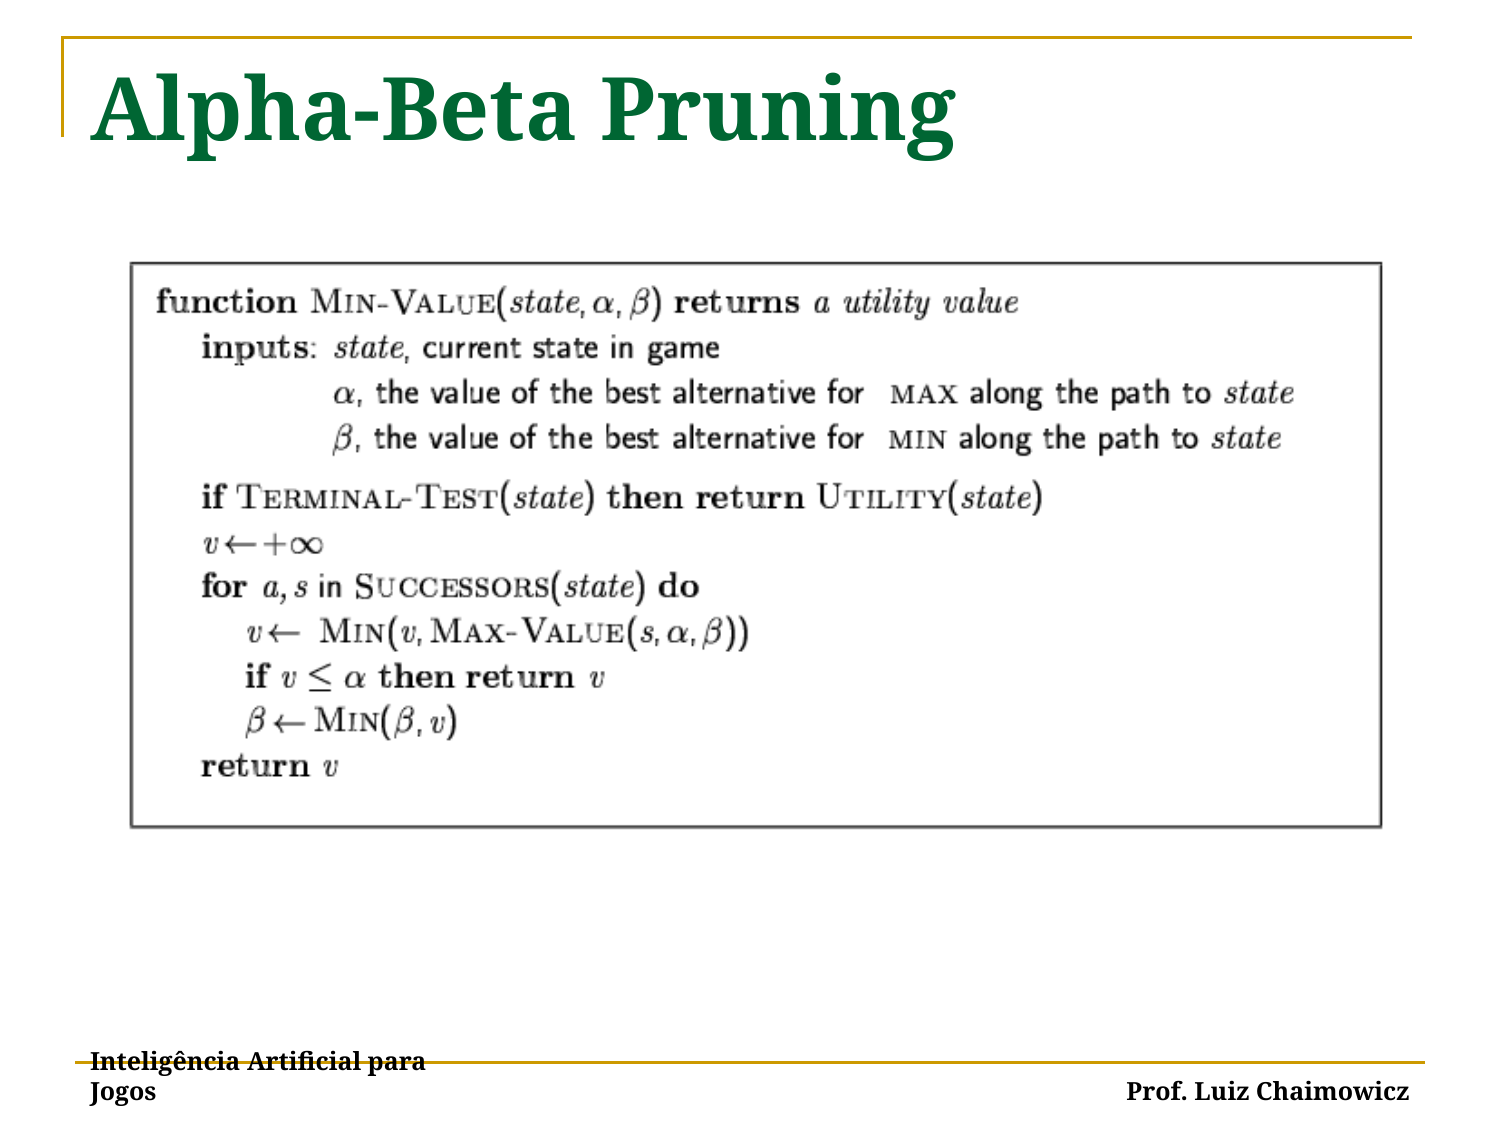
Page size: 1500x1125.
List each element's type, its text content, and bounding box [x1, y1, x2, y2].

picture [112, 249, 1388, 830]
footer Inteligência Artificial para Jogos [75, 1074, 500, 1113]
title Alpha-Beta Pruning [75, 45, 1425, 188]
